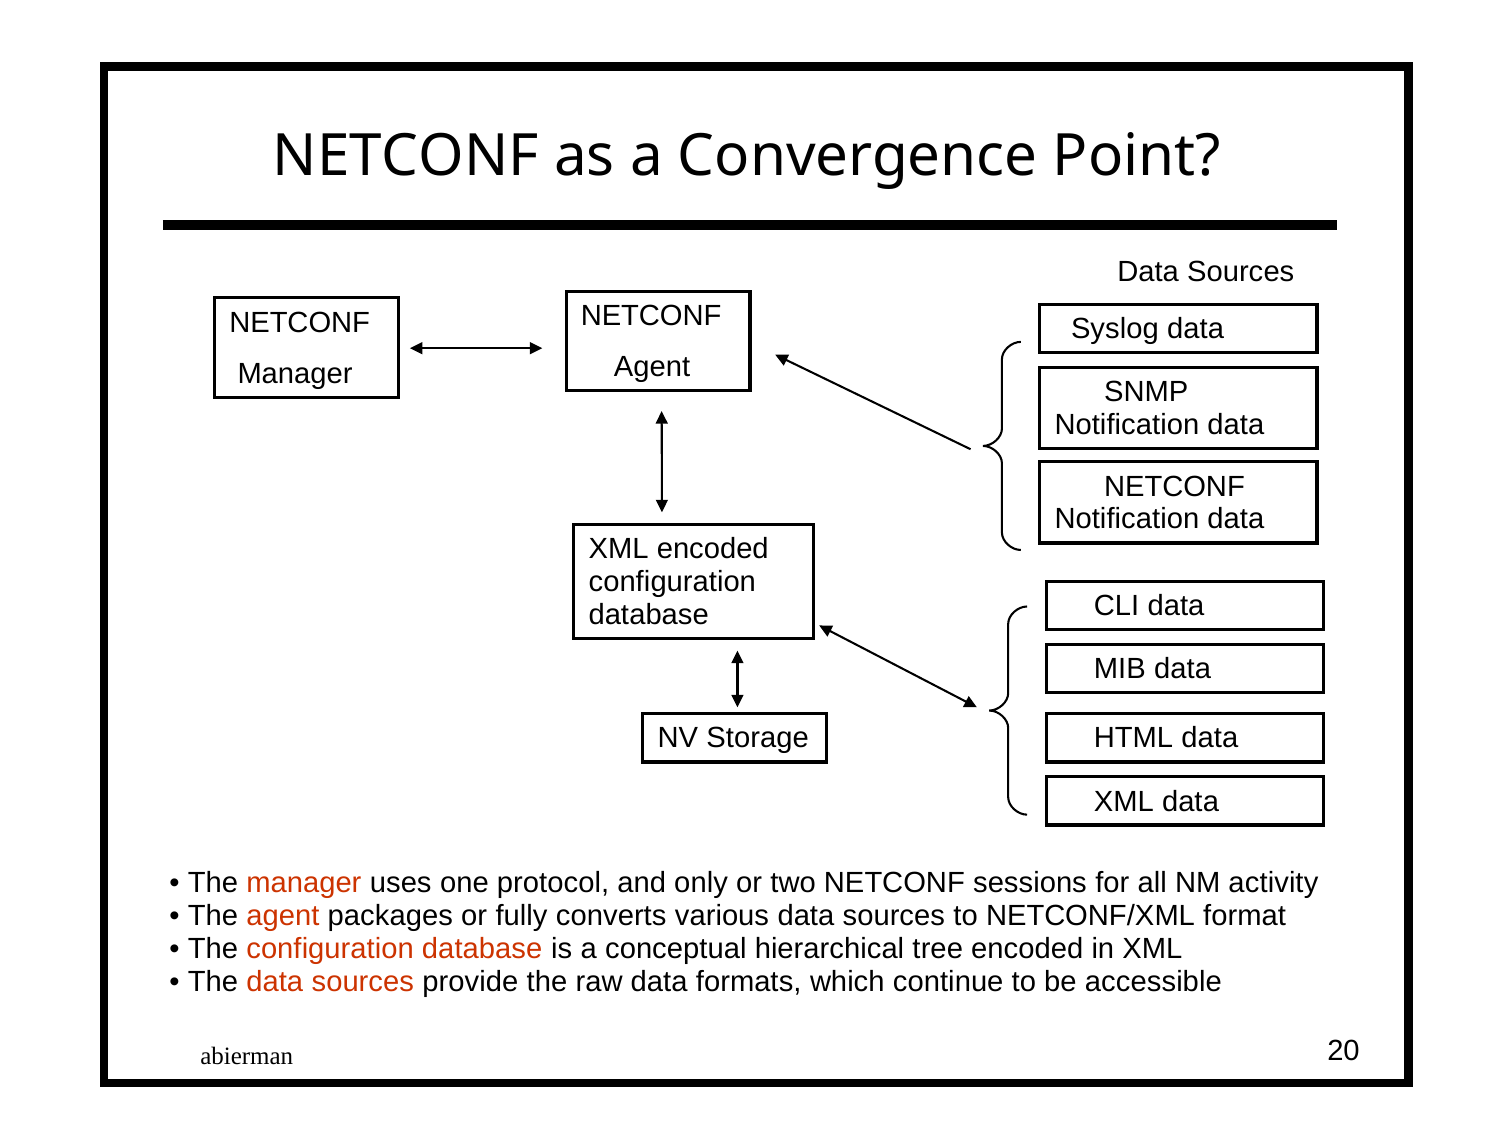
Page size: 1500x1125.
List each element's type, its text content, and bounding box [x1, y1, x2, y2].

text_box XML encoded configuration database [573, 524, 814, 639]
text_box The manager uses one protocol, and only or two NETCONF sessions for all NM activity The agent packages or fully converts various data sources to NETCONF/XML format The configuration database is a conceptual hierarchical tree encoded in XML The data sources provide the raw data formats, which continue to be accessible [154, 858, 1346, 1006]
text_box NETCONF Notification data [1039, 461, 1317, 543]
title NETCONF as a Convergence Point? [162, 87, 1332, 200]
text_box MIB data [1046, 644, 1324, 693]
text_box NETCONF Agent [566, 291, 751, 391]
text_box NETCONF Manager [214, 297, 399, 398]
text_box XML data [1046, 776, 1324, 826]
text_box CLI data [1046, 581, 1324, 630]
text_box SNMP Notification data [1039, 367, 1317, 449]
text_box NV Storage [642, 713, 827, 763]
text_box Syslog data [1039, 304, 1317, 353]
text_box HTML data [1046, 713, 1324, 763]
text_box Data Sources [1102, 247, 1310, 296]
